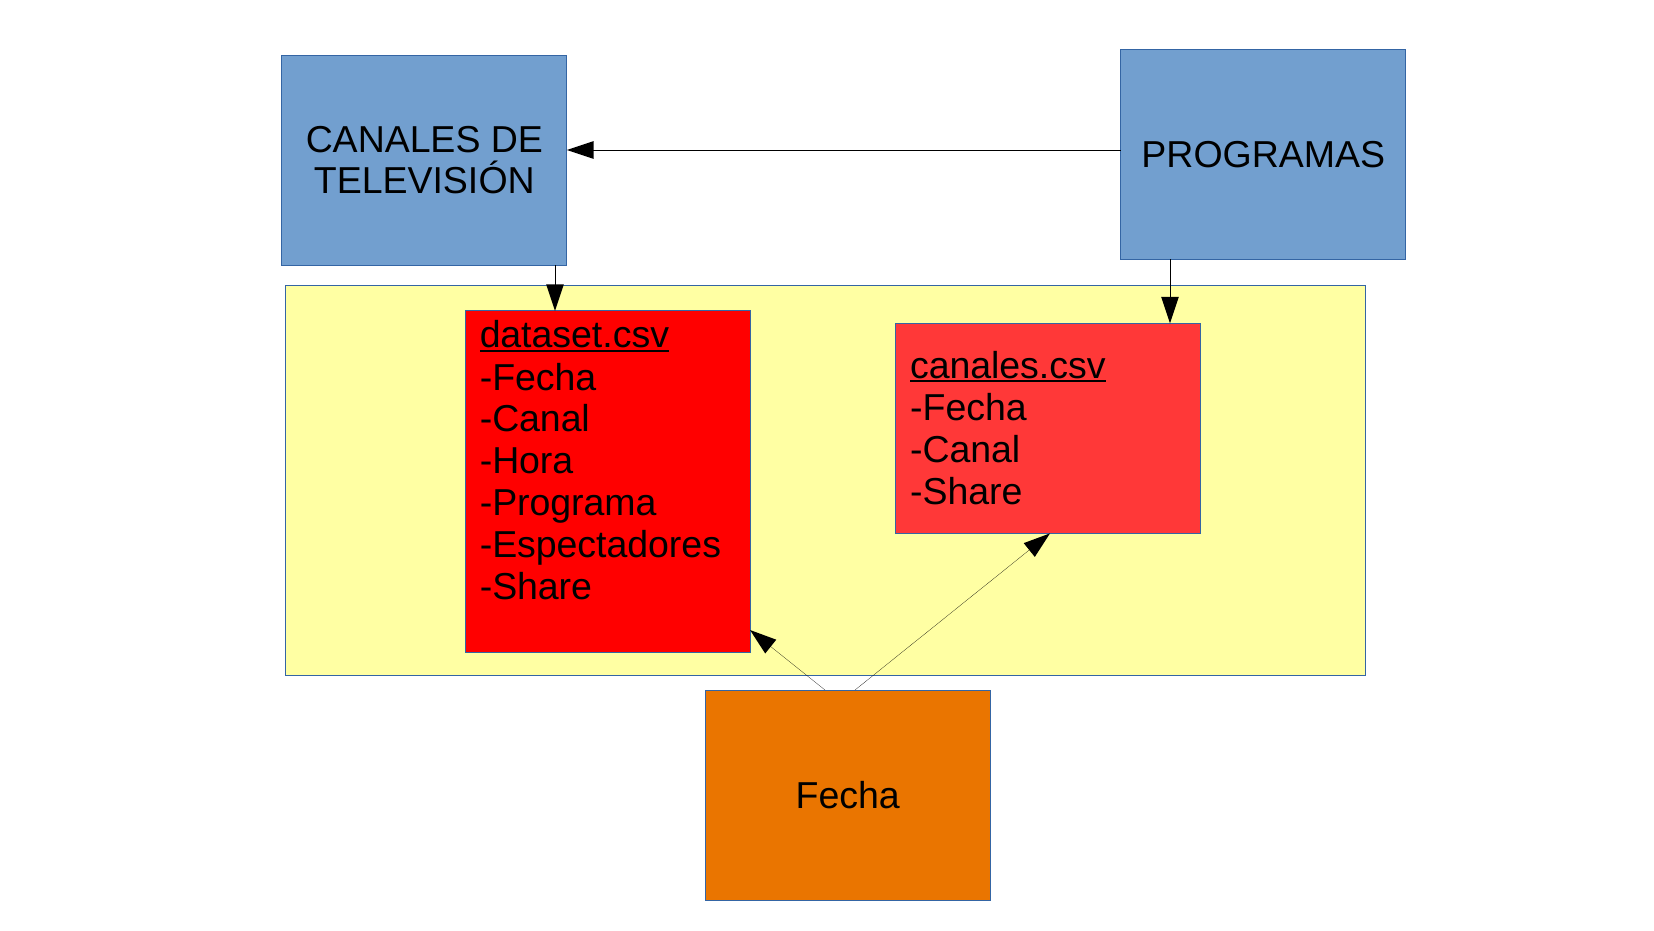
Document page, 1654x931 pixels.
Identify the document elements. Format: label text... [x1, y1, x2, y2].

text_box PROGRAMAS [1120, 49, 1406, 260]
text_box canales.csv -Fecha -Canal -Share [895, 323, 1201, 534]
text_box Fecha [705, 690, 991, 901]
text_box CANALES DE TELEVISIÓN [281, 55, 567, 266]
text_box dataset.csv -Fecha -Canal -Hora -Programa -Espectadores -Share [465, 310, 751, 653]
text_box [874, 285, 1366, 676]
text_box [285, 285, 806, 676]
text_box [556, 285, 1170, 676]
